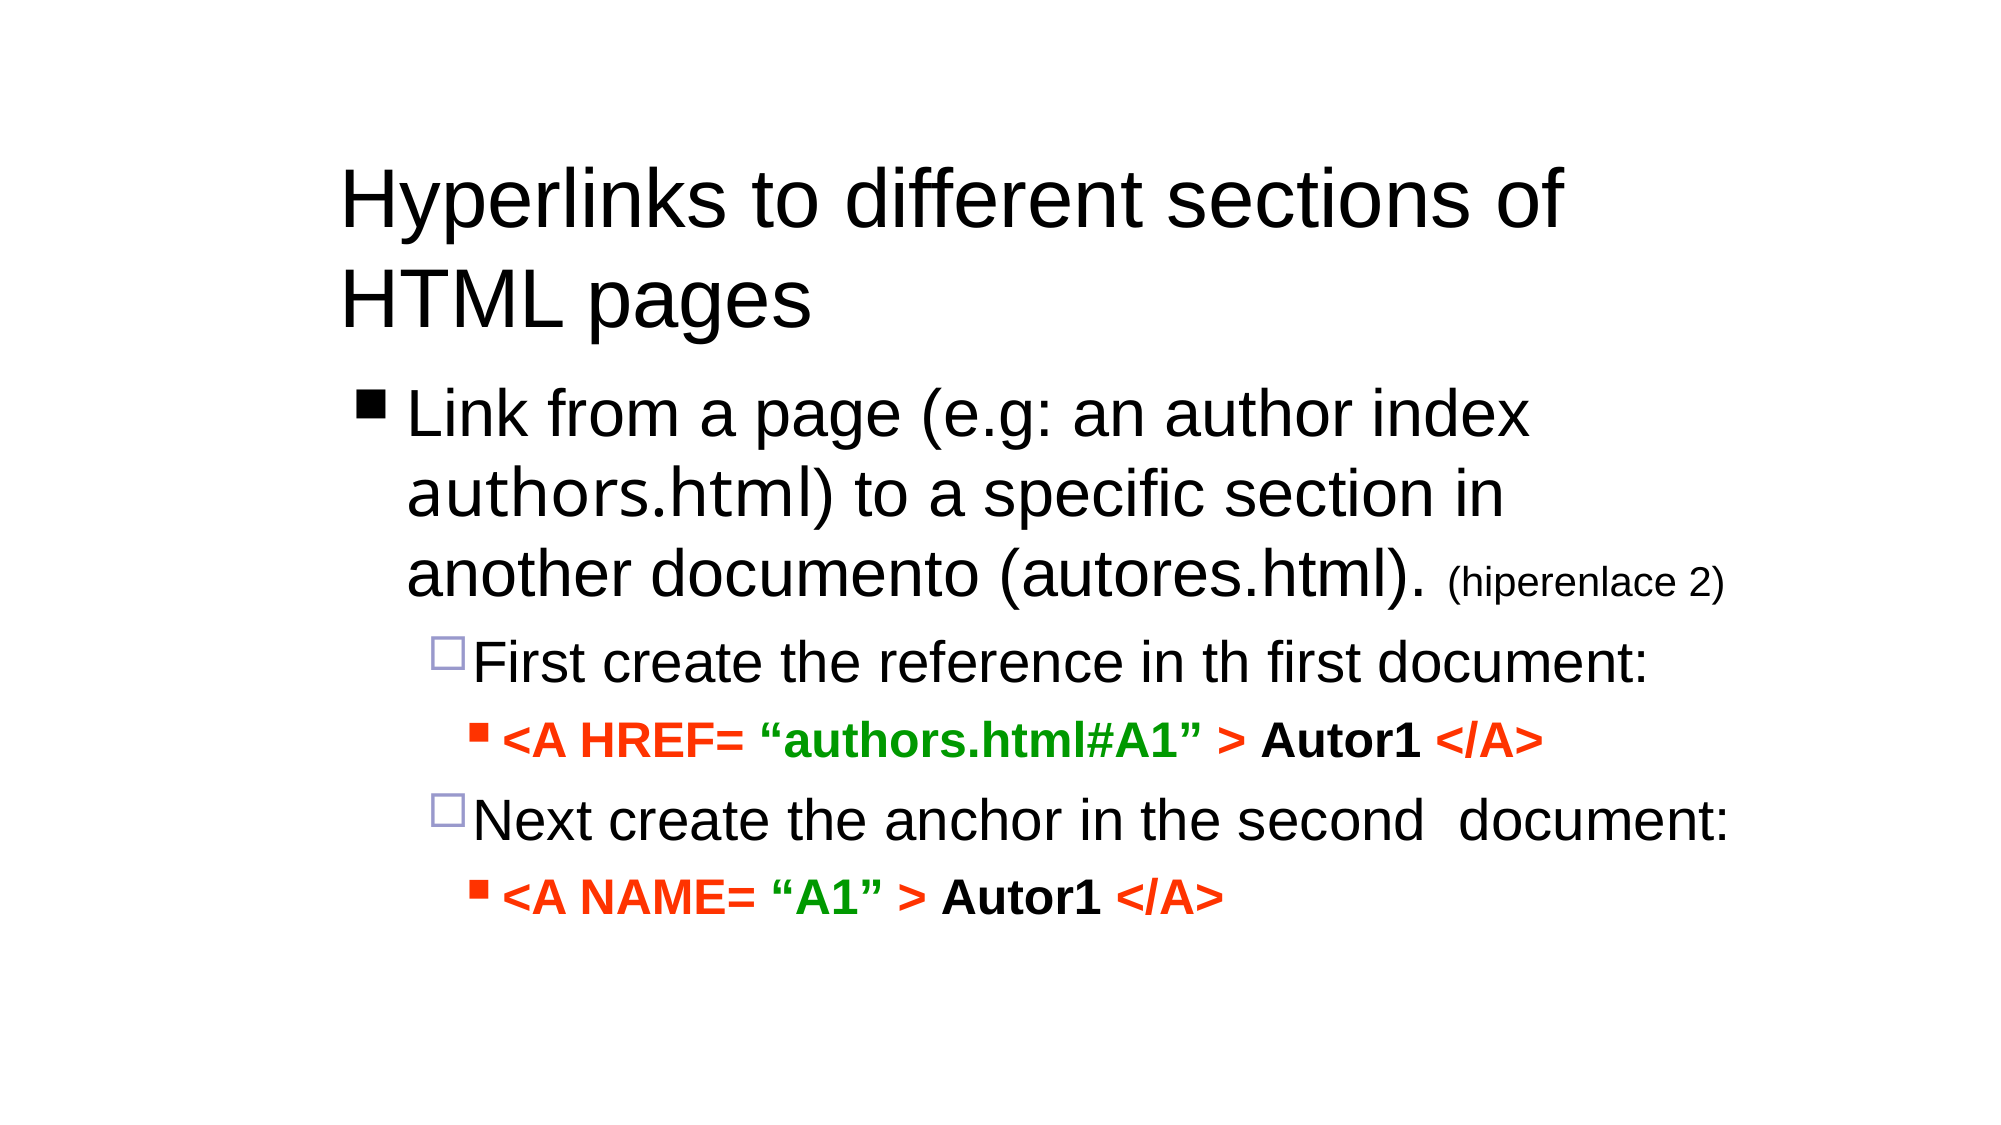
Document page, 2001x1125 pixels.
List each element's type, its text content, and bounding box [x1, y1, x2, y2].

text_box Hyperlinks to different sections of HTML pages [324, 135, 1684, 352]
text_box Link from a page (e.g: an author index authors.html) to a specific section in another documento (autores.html). (hiperenlace 2) First create the reference in th first document: <A HREF= “authors.html#A1” > Autor1 </A> Next create the anchor in the second document: <A NAME= “A1” > Autor1 </A> [337, 362, 1750, 1047]
